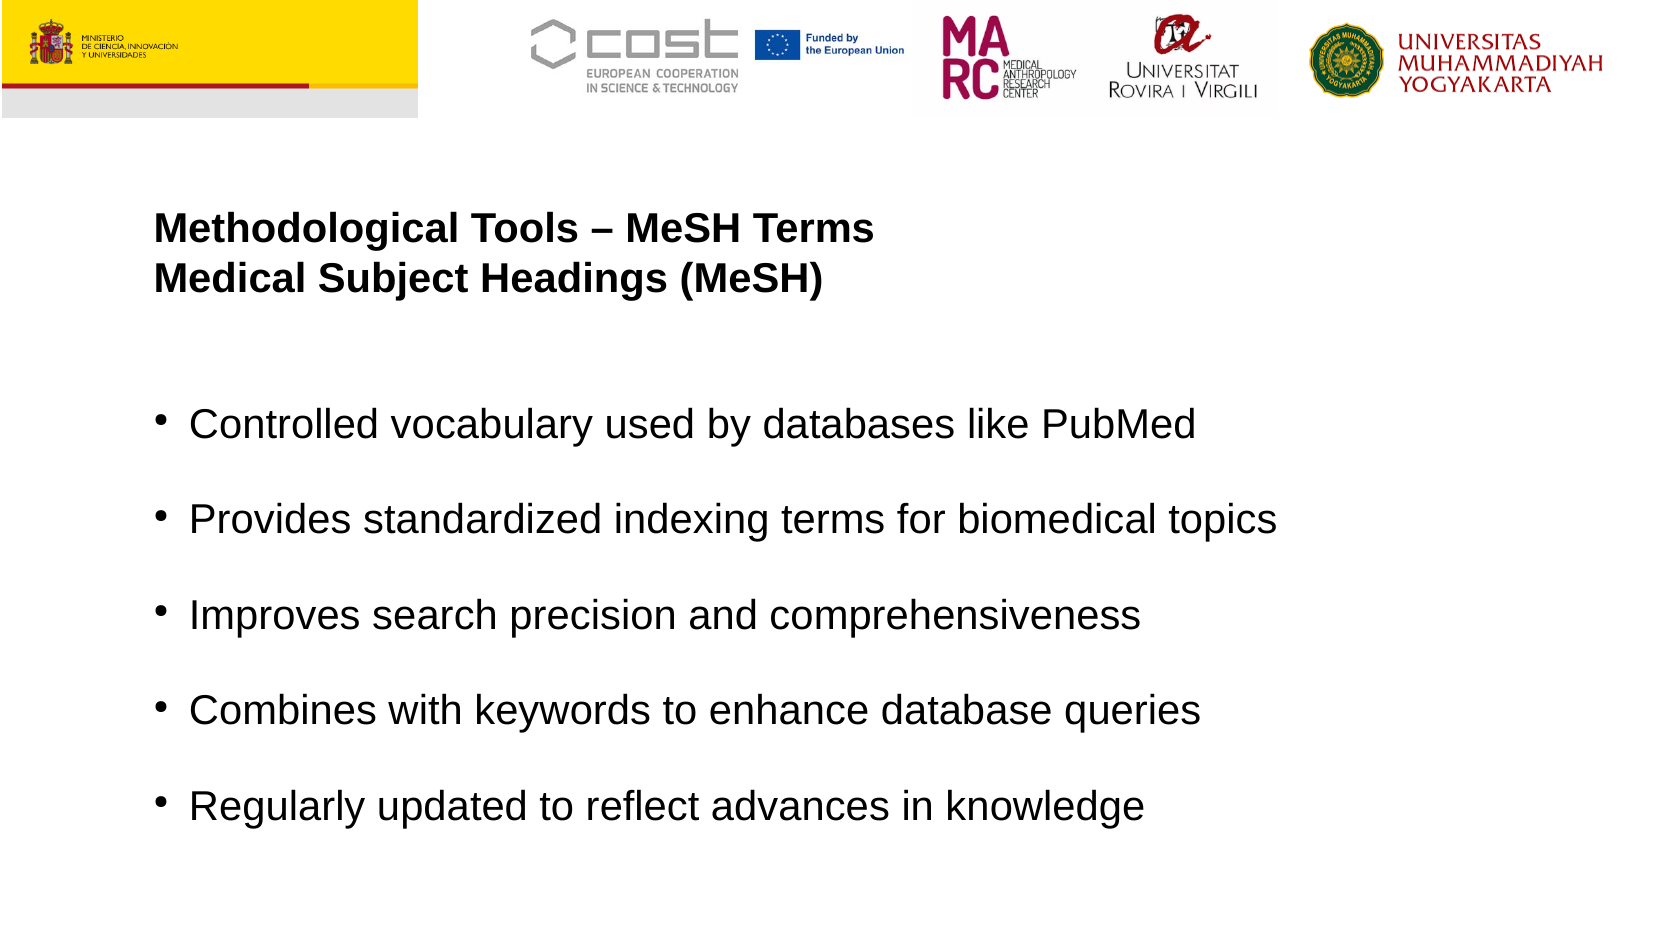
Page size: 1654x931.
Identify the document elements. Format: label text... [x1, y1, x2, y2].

picture [2, 0, 1278, 119]
picture [1302, 14, 1613, 112]
text_box Methodological Tools – MeSH Terms Medical Subject Headings (MeSH) Controlled vocabulary used by databases like PubMed Provides standardized indexing terms for biomedical topics Improves search precision and comprehensiveness Combines with keywords to enhance database queries Regularly updated to reflect advances in knowledge [82, 200, 1552, 845]
